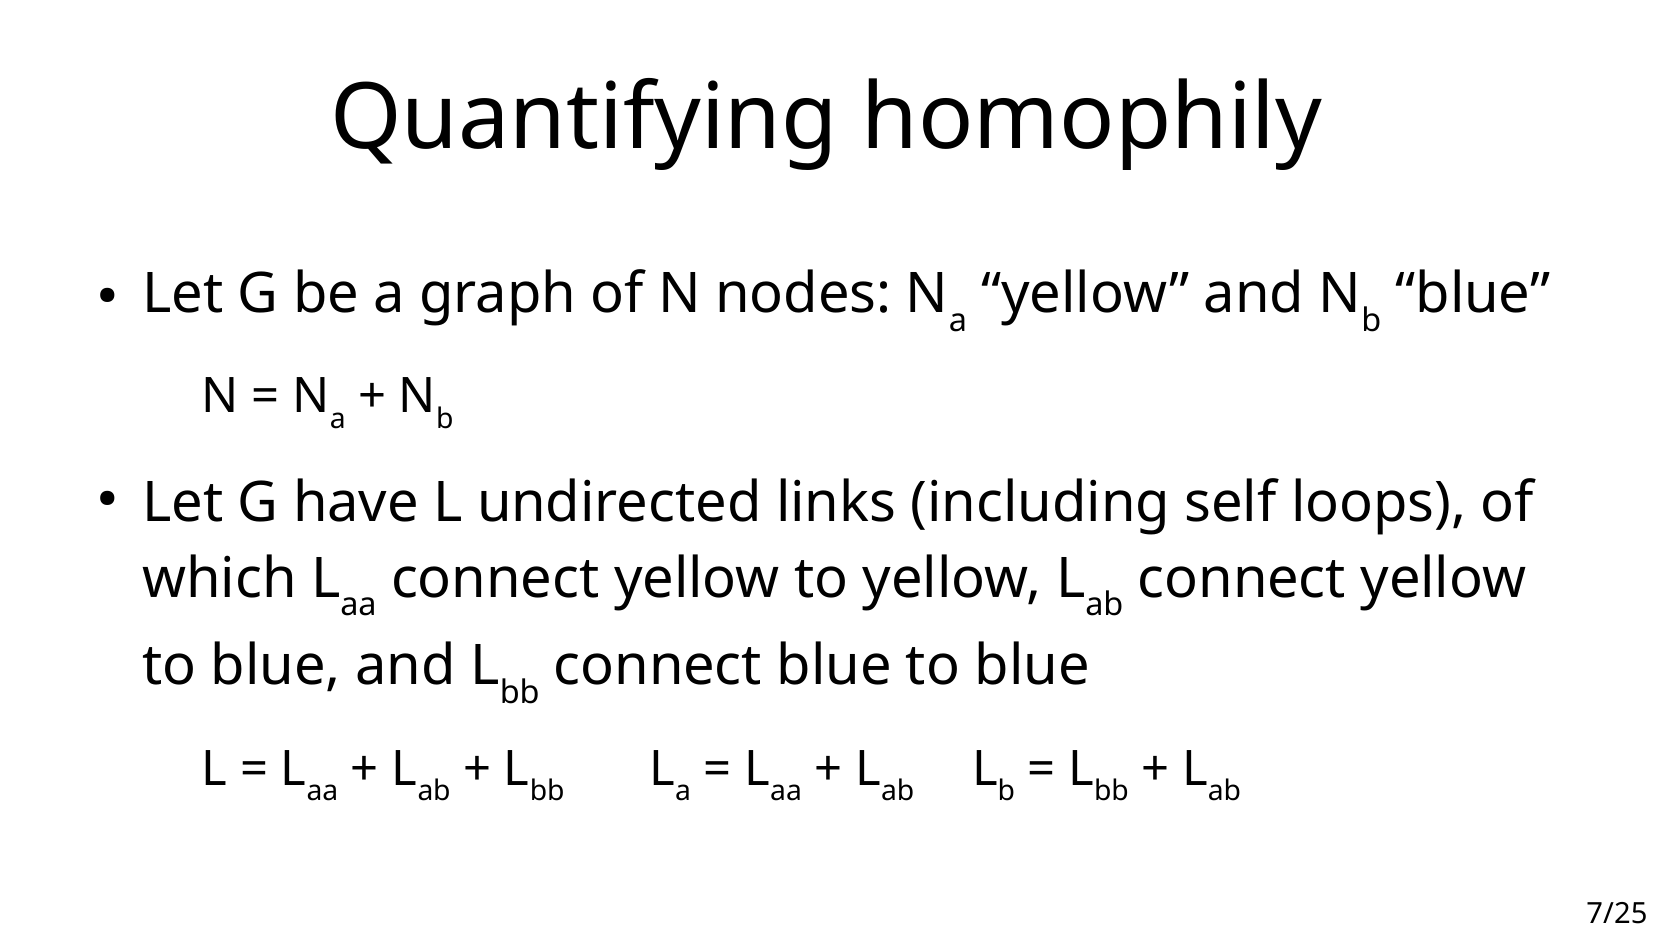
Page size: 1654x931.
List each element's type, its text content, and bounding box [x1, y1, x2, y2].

list Let G be a graph of N nodes: Na “yellow” and Nb “blue” N = Na + Nb Let G have L undirected links (including self loops), of which Laa connect yellow to yellow, Lab connect yellow to blue, and Lbb connect blue to blue L = Laa + Lab + Lbb La = Laa + Lab Lb = Lbb + Lab [82, 253, 1571, 871]
title Quantifying homophily [82, 1, 1571, 226]
